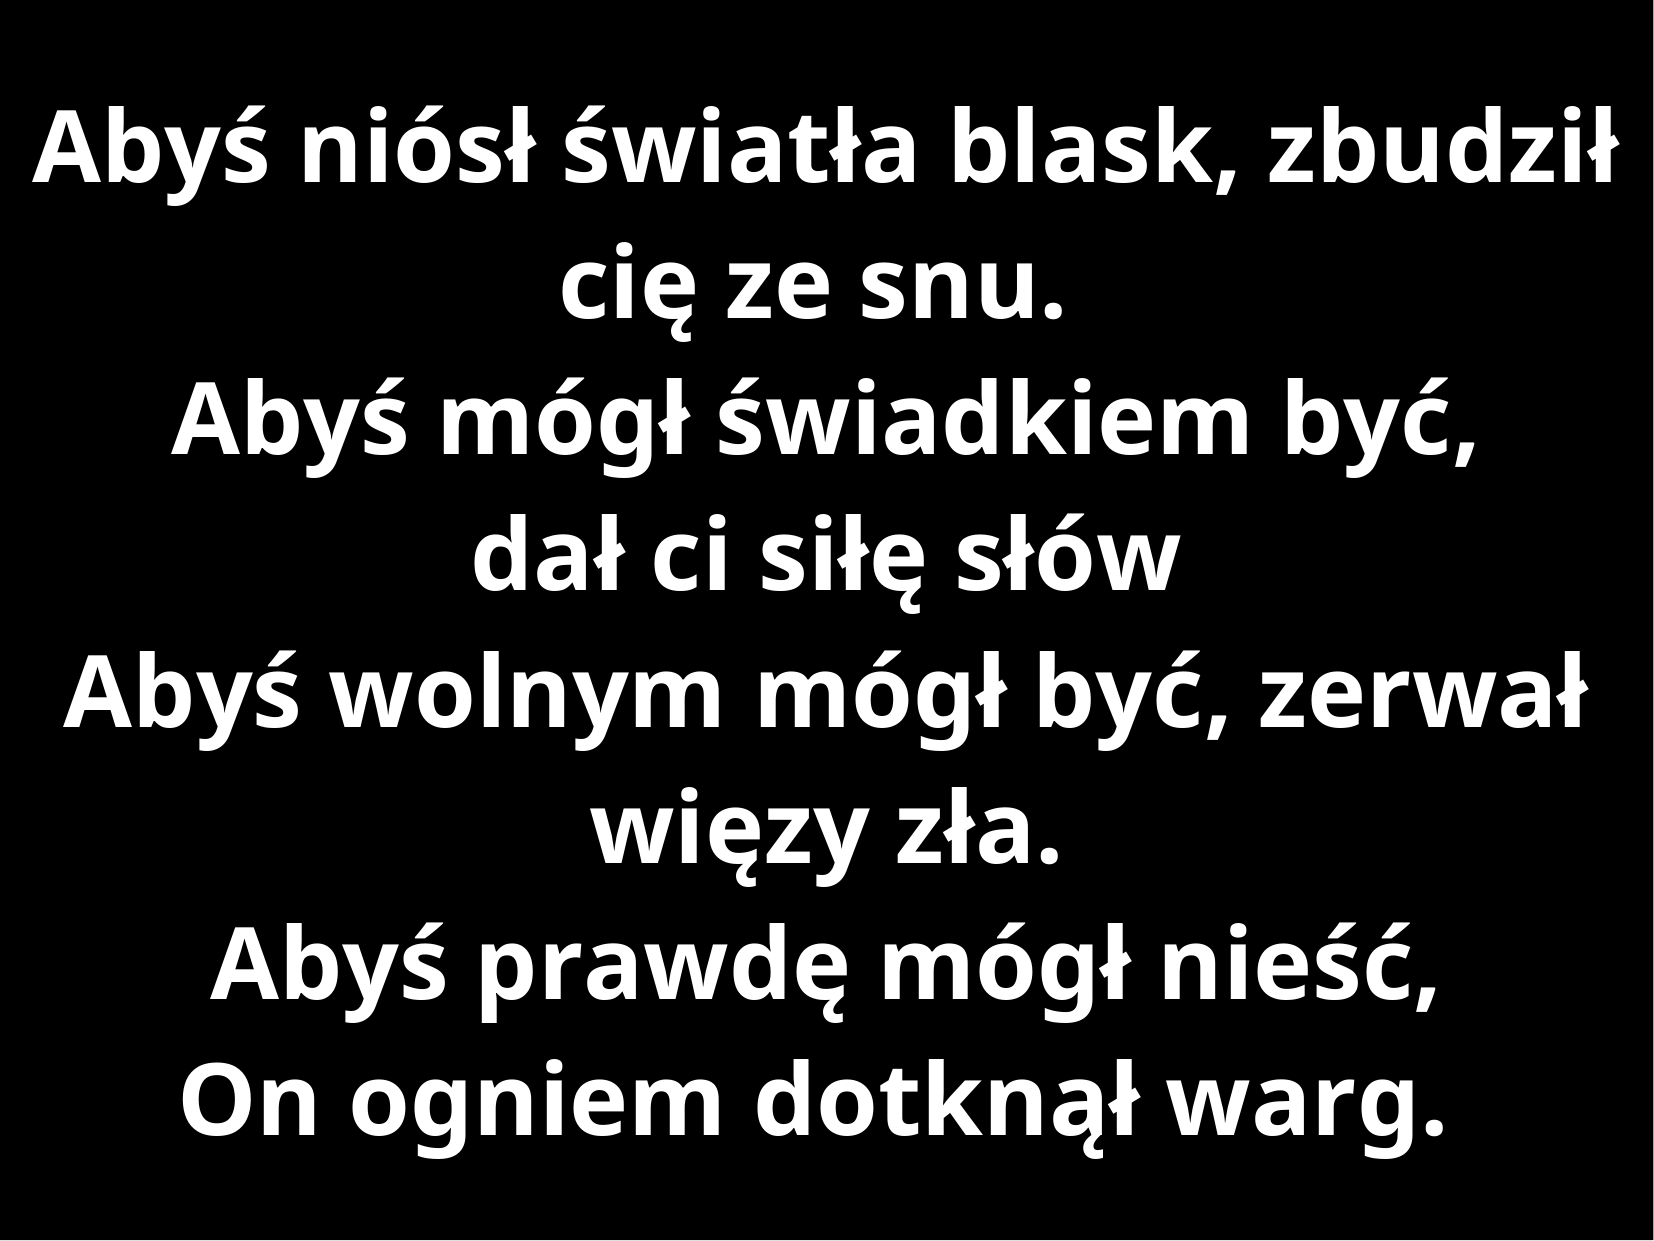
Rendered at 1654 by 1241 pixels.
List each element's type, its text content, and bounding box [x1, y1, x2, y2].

title Abyś niósł światła blask, zbudził cię ze snu. Abyś mógł świadkiem być, dał ci siłę słów Abyś wolnym mógł być, zerwał więzy zła. Abyś prawdę mógł nieść, On ogniem dotknął warg. [0, 0, 1654, 1241]
